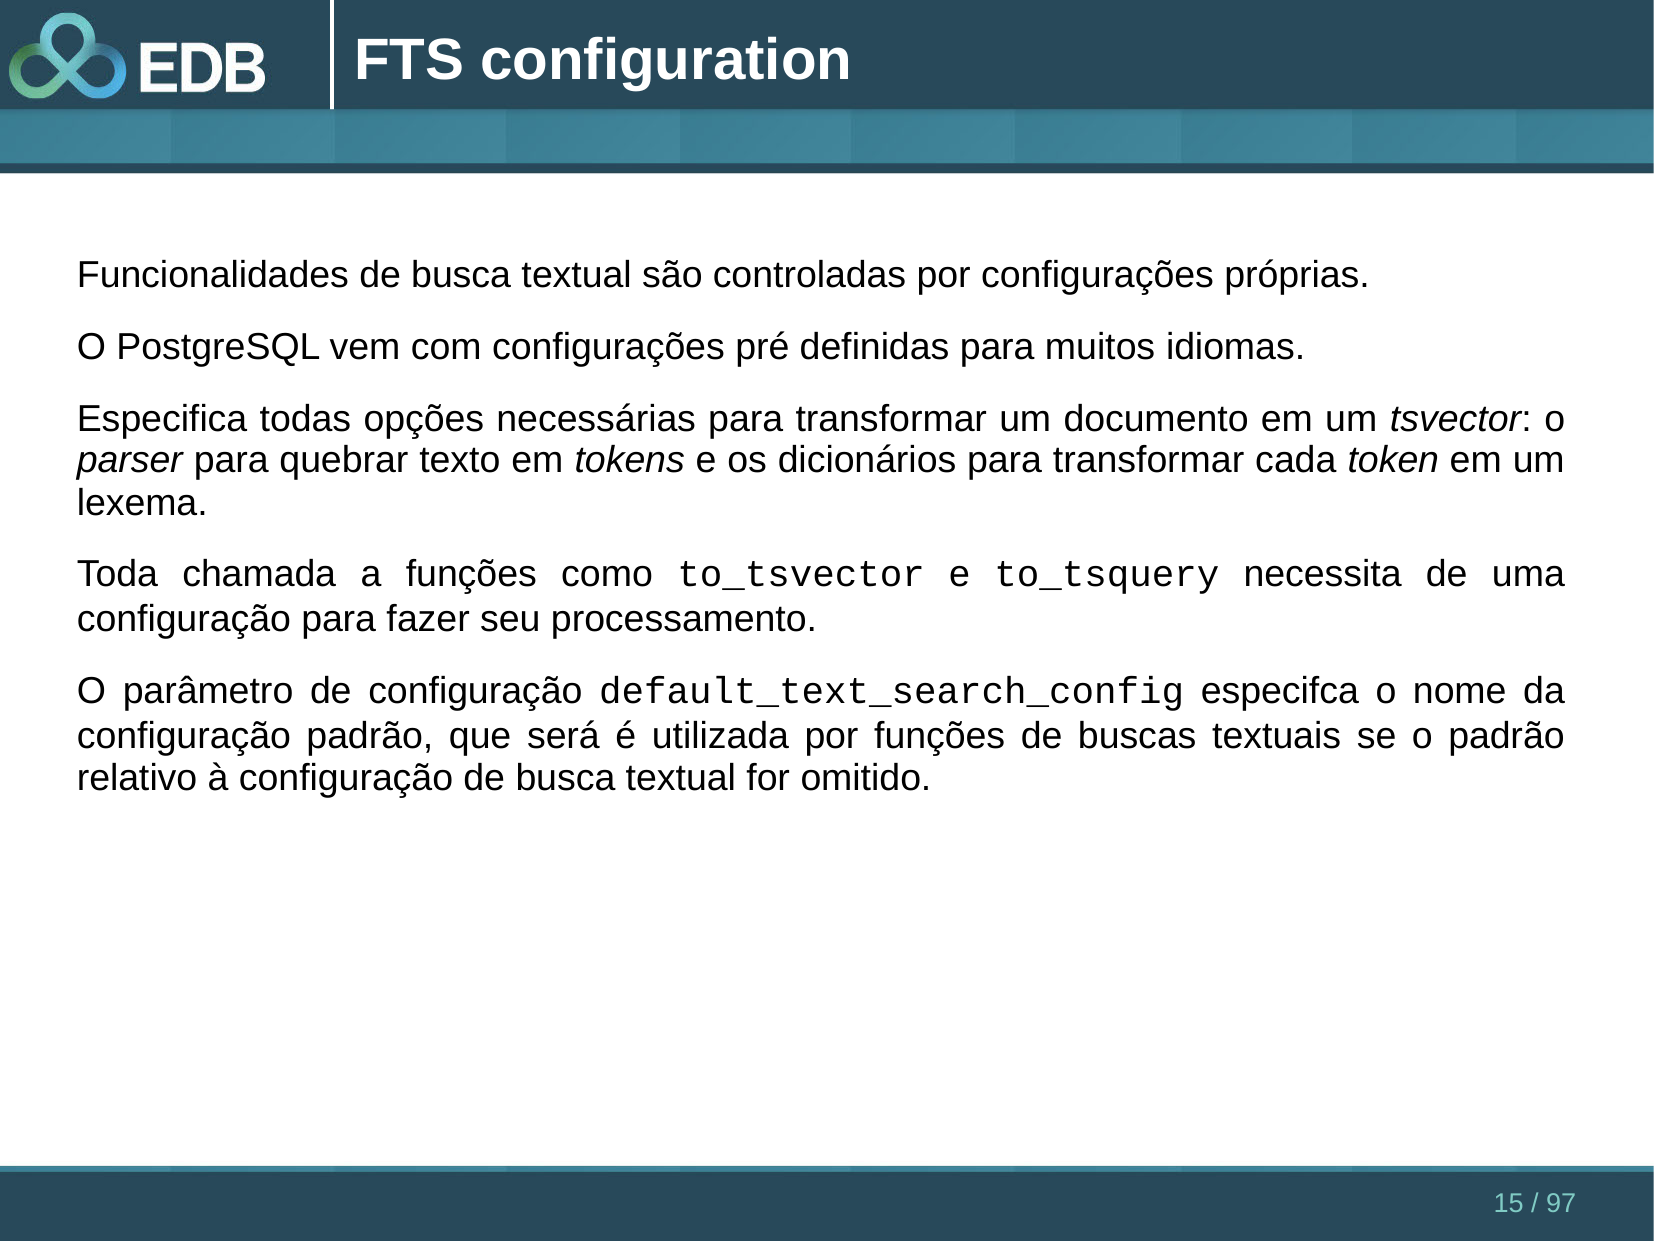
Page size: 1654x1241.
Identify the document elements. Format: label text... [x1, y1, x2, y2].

list Funcionalidades de busca textual são controladas por configurações próprias. O PostgreSQL vem com configurações pré definidas para muitos idiomas. Especifica todas opções necessárias para transformar um documento em um tsvector: o parser para quebrar texto em tokens e os dicionários para transformar cada token em um lexema. Toda chamada a funções como to_tsvector e to_tsquery necessita de uma configuração para fazer seu processamento. O parâmetro de configuração default_text_search_config especifca o nome da configuração padrão, que será é utilizada por funções de buscas textuais se o padrão relativo à configuração de busca textual for omitido. [76, 253, 1565, 799]
title FTS configuration [354, 26, 1595, 92]
picture [0, 0, 1654, 1241]
